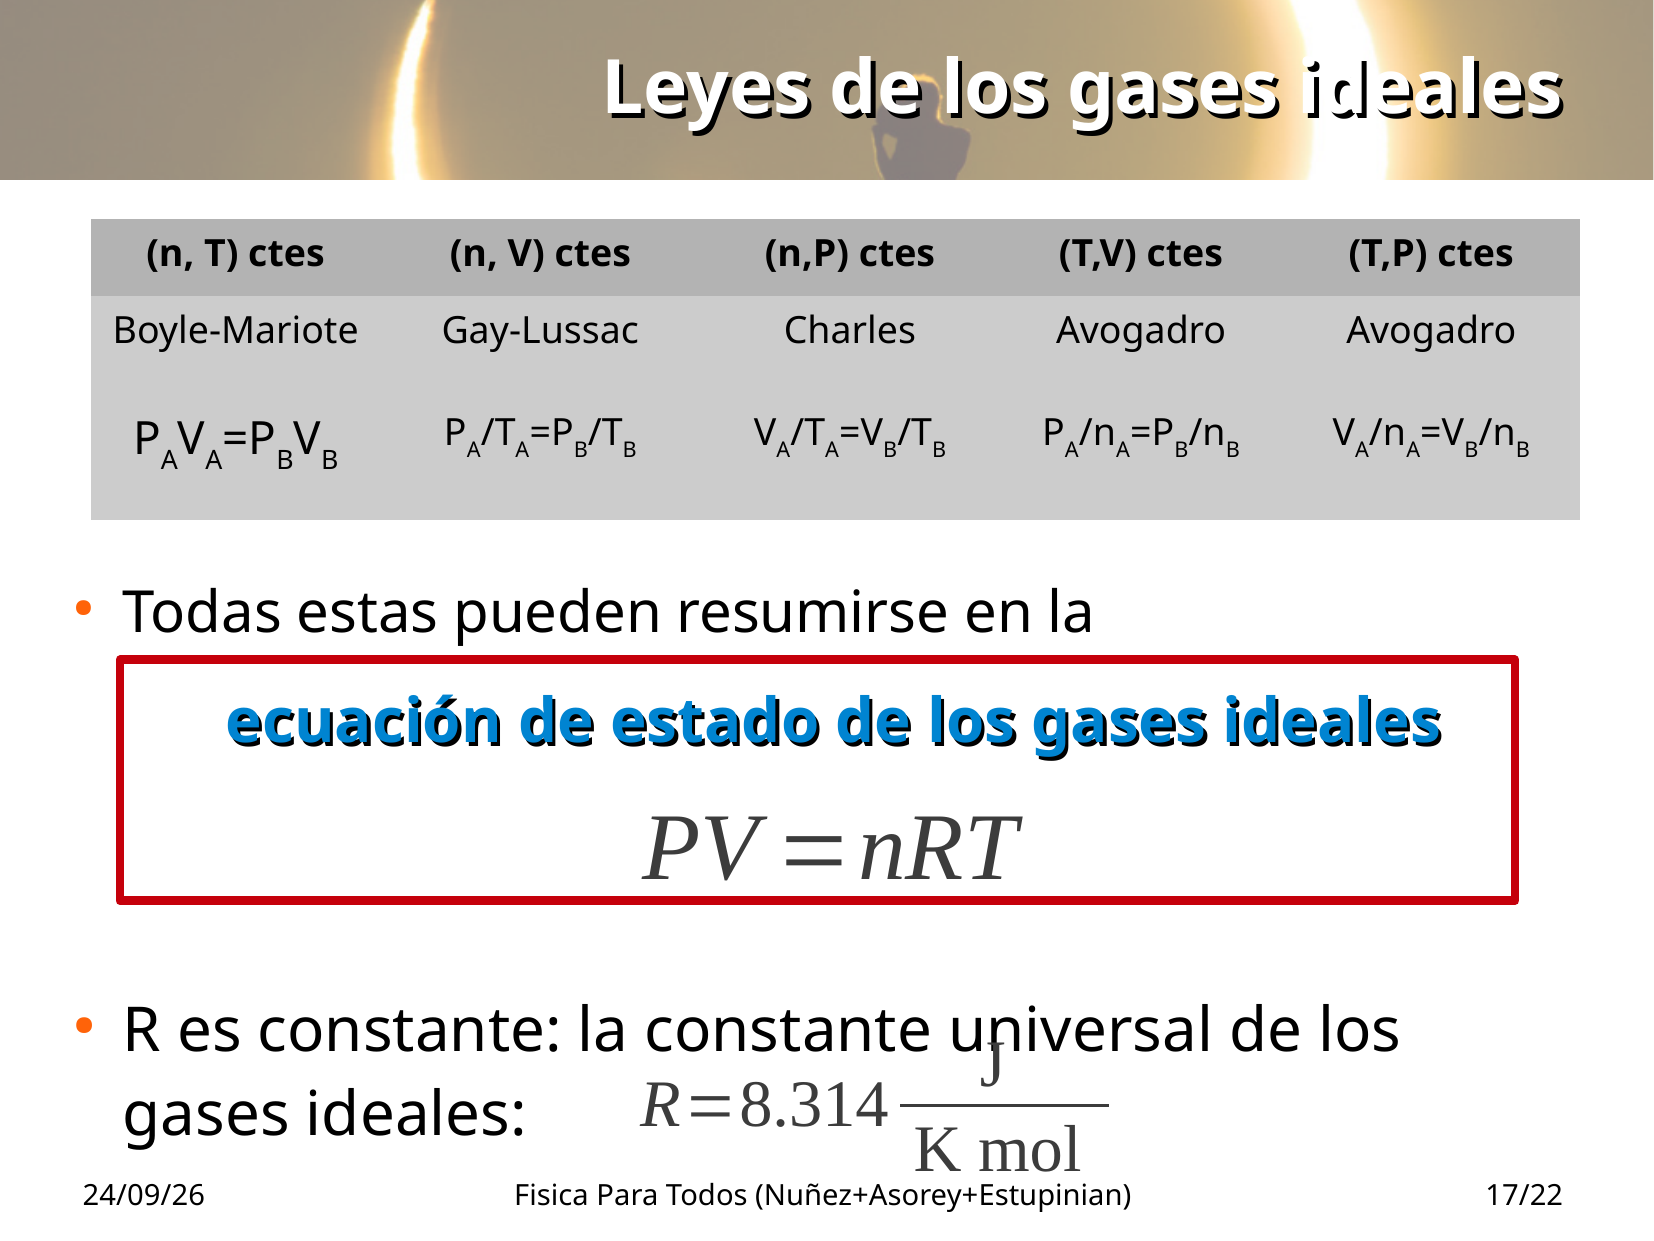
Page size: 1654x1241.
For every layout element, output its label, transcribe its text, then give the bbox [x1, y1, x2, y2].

title Leyes de los gases ideales [75, 19, 1564, 151]
table_cell Boyle-Mariote PAVA=PBVB [91, 296, 380, 520]
list Todas estas pueden resumirse en la ecuación de estado de los gases ideales R es constante: la constante universal de los gases ideales: [56, 570, 1546, 1156]
table_cell Avogadro PA/nA=PB/nB [999, 296, 1283, 520]
table_cell Charles VA/TA=VB/TB [701, 296, 999, 520]
table_header (T,V) ctes [999, 219, 1283, 296]
table_header (T,P) ctes [1283, 219, 1580, 296]
table_cell Avogadro VA/nA=VB/nB [1283, 296, 1580, 520]
table_header (n, T) ctes [91, 219, 380, 296]
table_header (n,P) ctes [701, 219, 999, 296]
chart [630, 795, 1038, 896]
table_cell Gay-Lussac PA/TA=PB/TB [380, 296, 701, 520]
table_header (n, V) ctes [380, 219, 701, 296]
picture [0, 0, 1654, 180]
chart [630, 1027, 1118, 1186]
